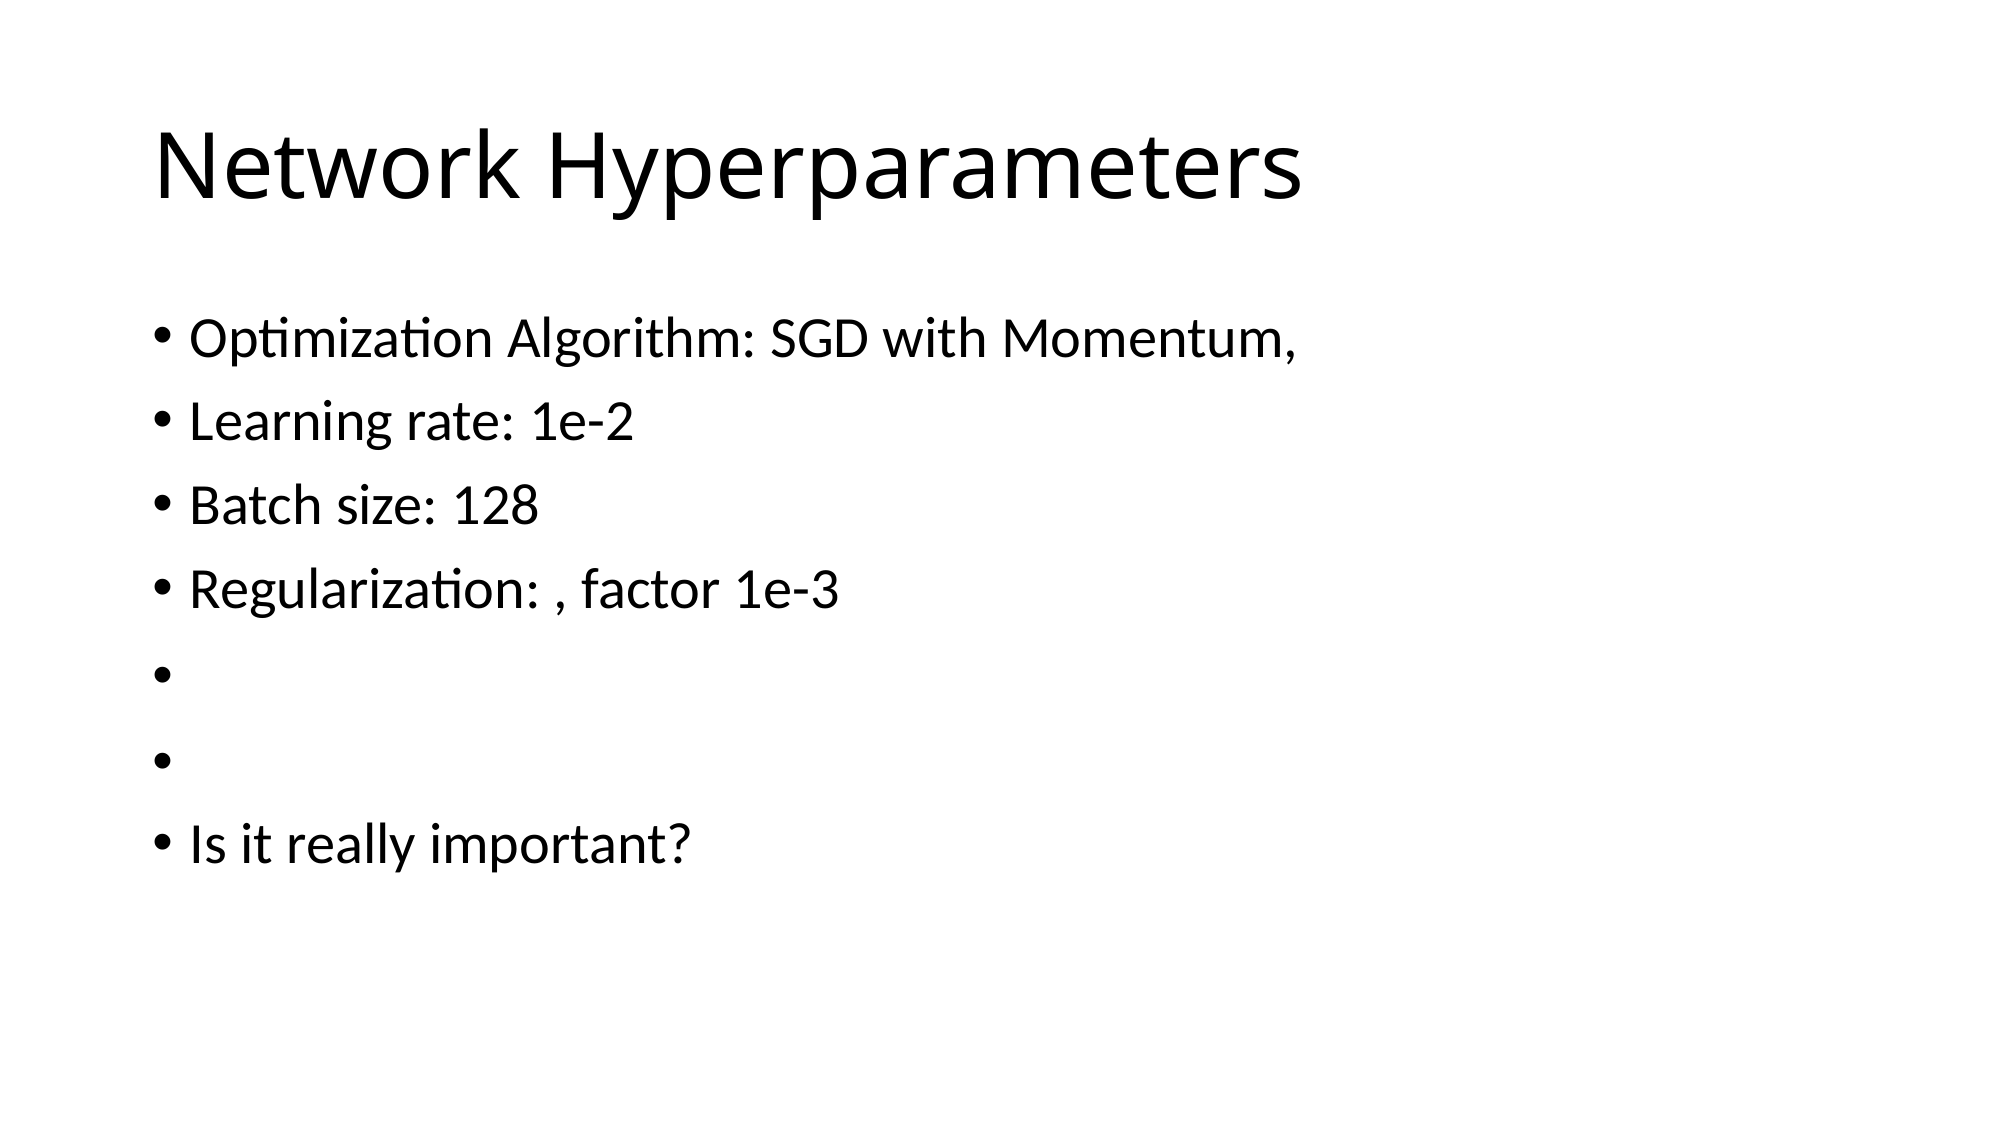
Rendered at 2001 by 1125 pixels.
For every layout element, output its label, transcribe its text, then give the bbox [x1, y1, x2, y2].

title Network Hyperparameters [137, 59, 1863, 278]
list Optimization Algorithm: SGD with Momentum, Learning rate: 1e-2 Batch size: 128 Regularization: , factor 1e-3 Is it really important? [137, 299, 1863, 1014]
